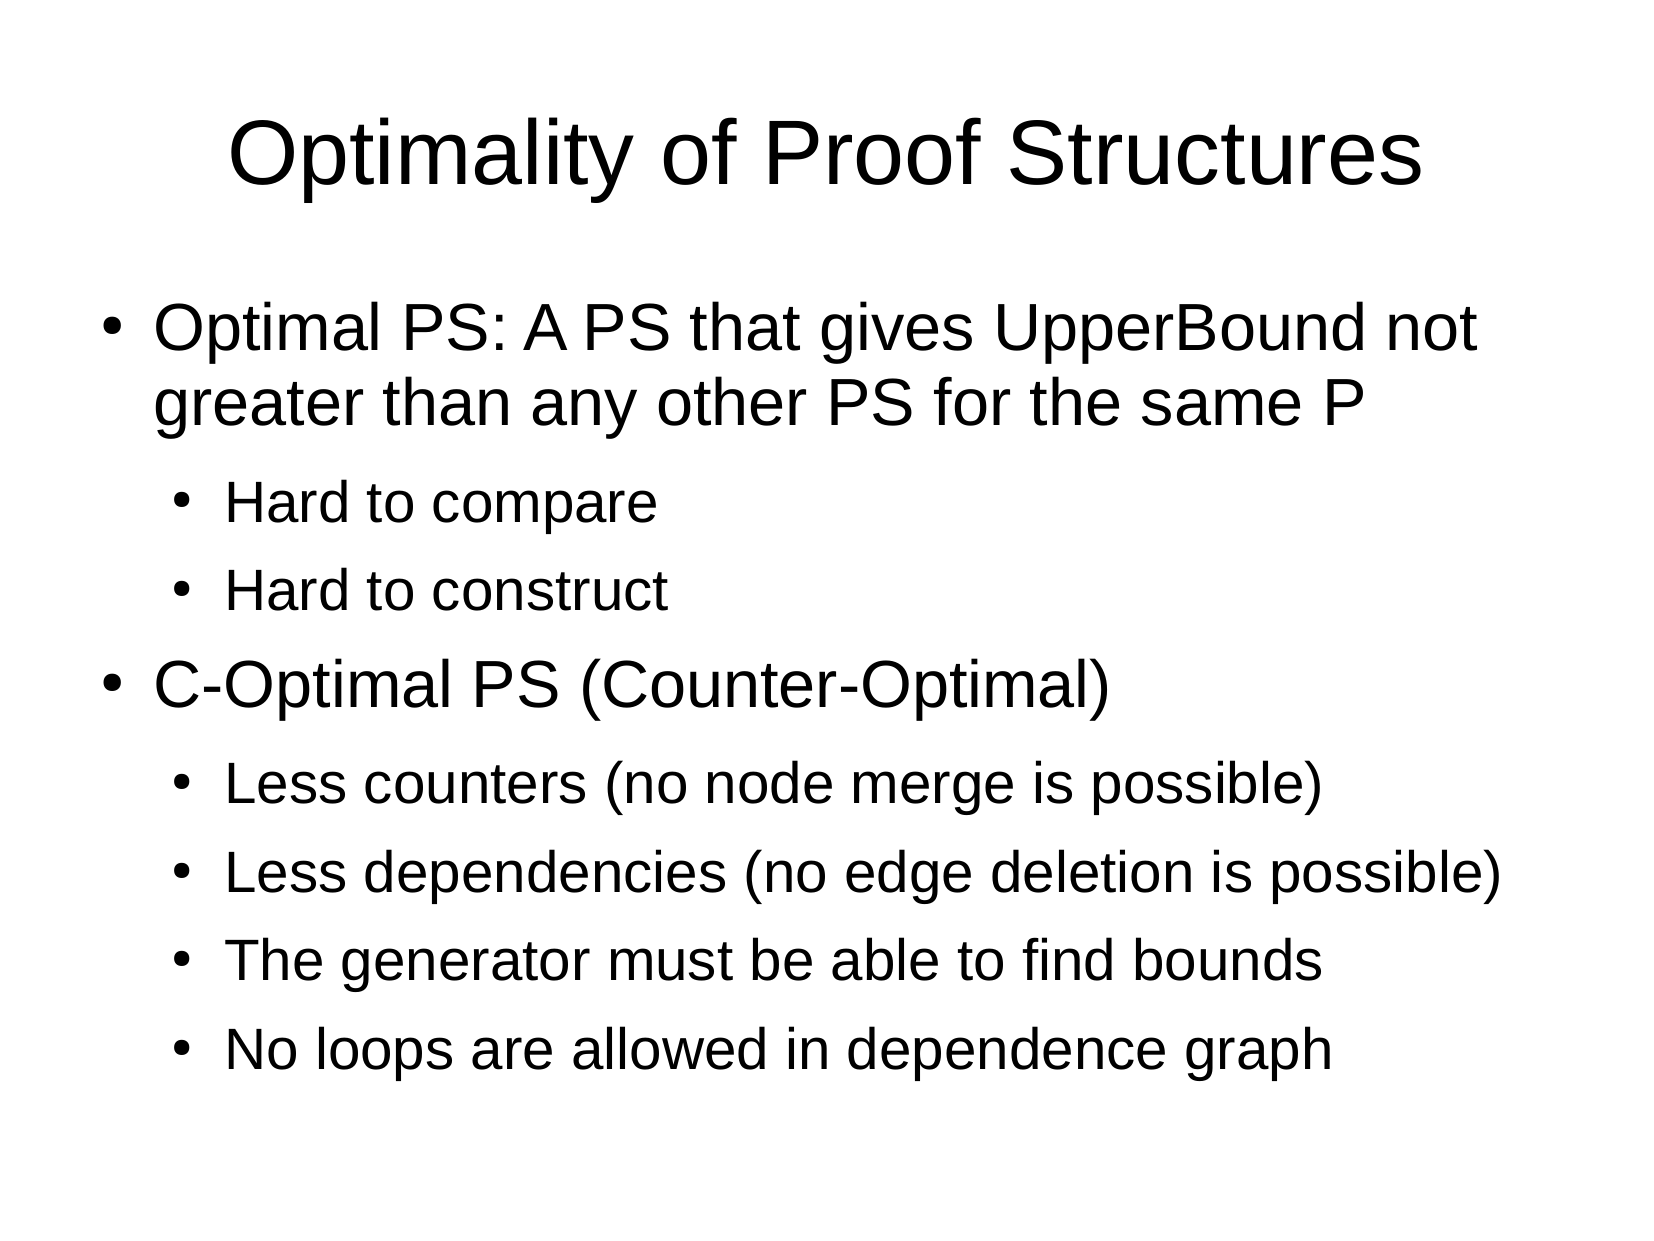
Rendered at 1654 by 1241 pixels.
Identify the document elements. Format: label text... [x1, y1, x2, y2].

title Optimality of Proof Structures [82, 56, 1571, 250]
list Optimal PS: A PS that gives UpperBound not greater than any other PS for the same P Hard to compare Hard to construct C-Optimal PS (Counter-Optimal) Less counters (no node merge is possible) Less dependencies (no edge deletion is possible) The generator must be able to find bounds No loops are allowed in dependence graph [82, 290, 1571, 1109]
